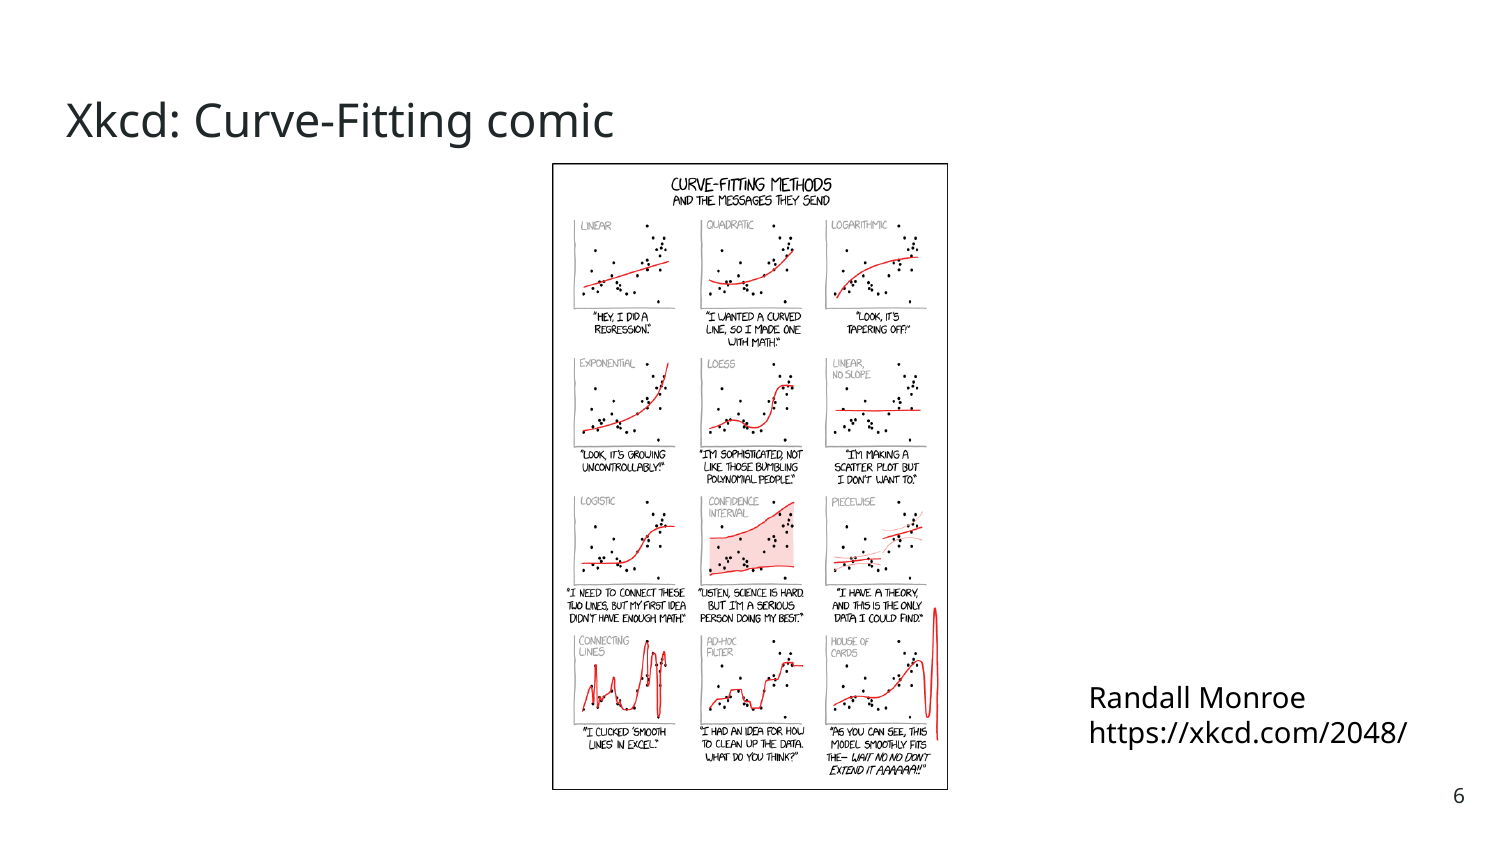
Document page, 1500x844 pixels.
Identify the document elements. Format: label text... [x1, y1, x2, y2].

text_box Randall Monroe https://xkcd.com/2048/ [1073, 664, 1427, 765]
title Xkcd: Curve-Fitting comic [51, 72, 1449, 167]
slide_number <number> [1389, 764, 1480, 830]
picture [552, 163, 948, 790]
